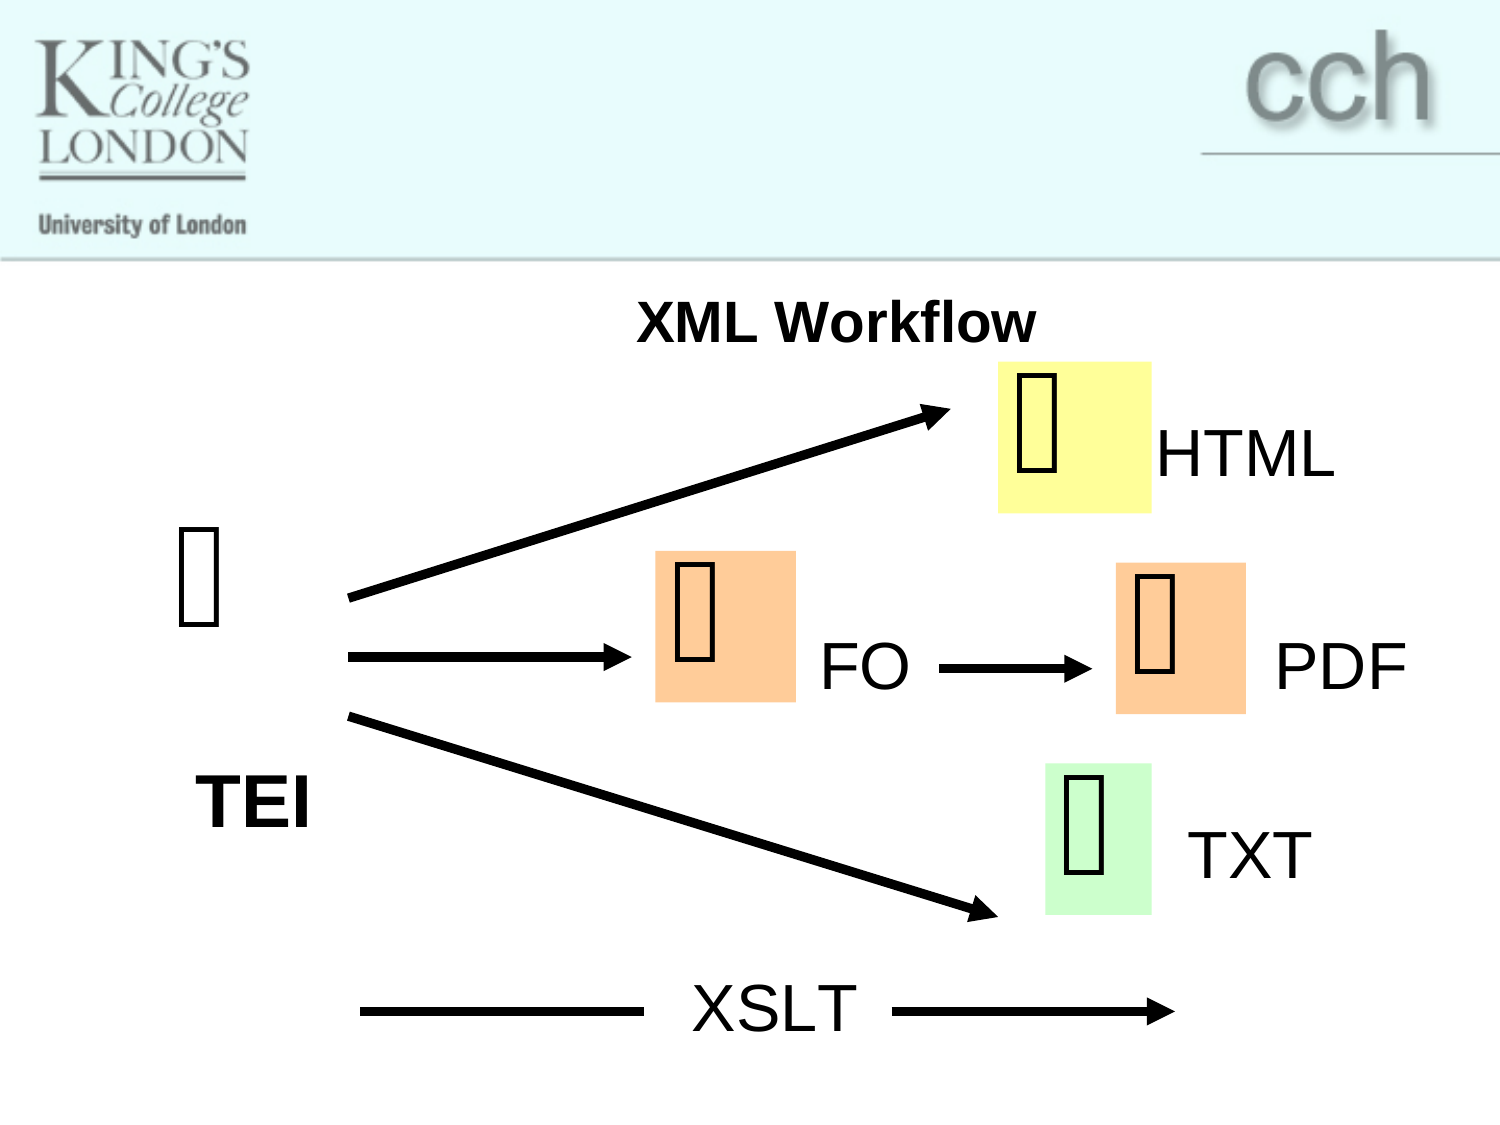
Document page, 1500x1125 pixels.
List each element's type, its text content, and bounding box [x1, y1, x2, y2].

text_box  [655, 550, 796, 703]
text_box  [1115, 562, 1246, 715]
list [112, 324, 1388, 1001]
text_box  [998, 361, 1152, 514]
text_box PDF [1259, 621, 1423, 712]
text_box TXT [1172, 810, 1329, 901]
text_box TEI [159, 751, 349, 851]
text_box HTML [1152, 408, 1352, 499]
text_box  [1045, 763, 1152, 915]
text_box XSLT [676, 963, 874, 1054]
picture [0, 0, 1500, 1125]
text_box  [159, 515, 244, 668]
text_box FO [804, 621, 927, 712]
text_box XML Workflow [621, 282, 1053, 364]
